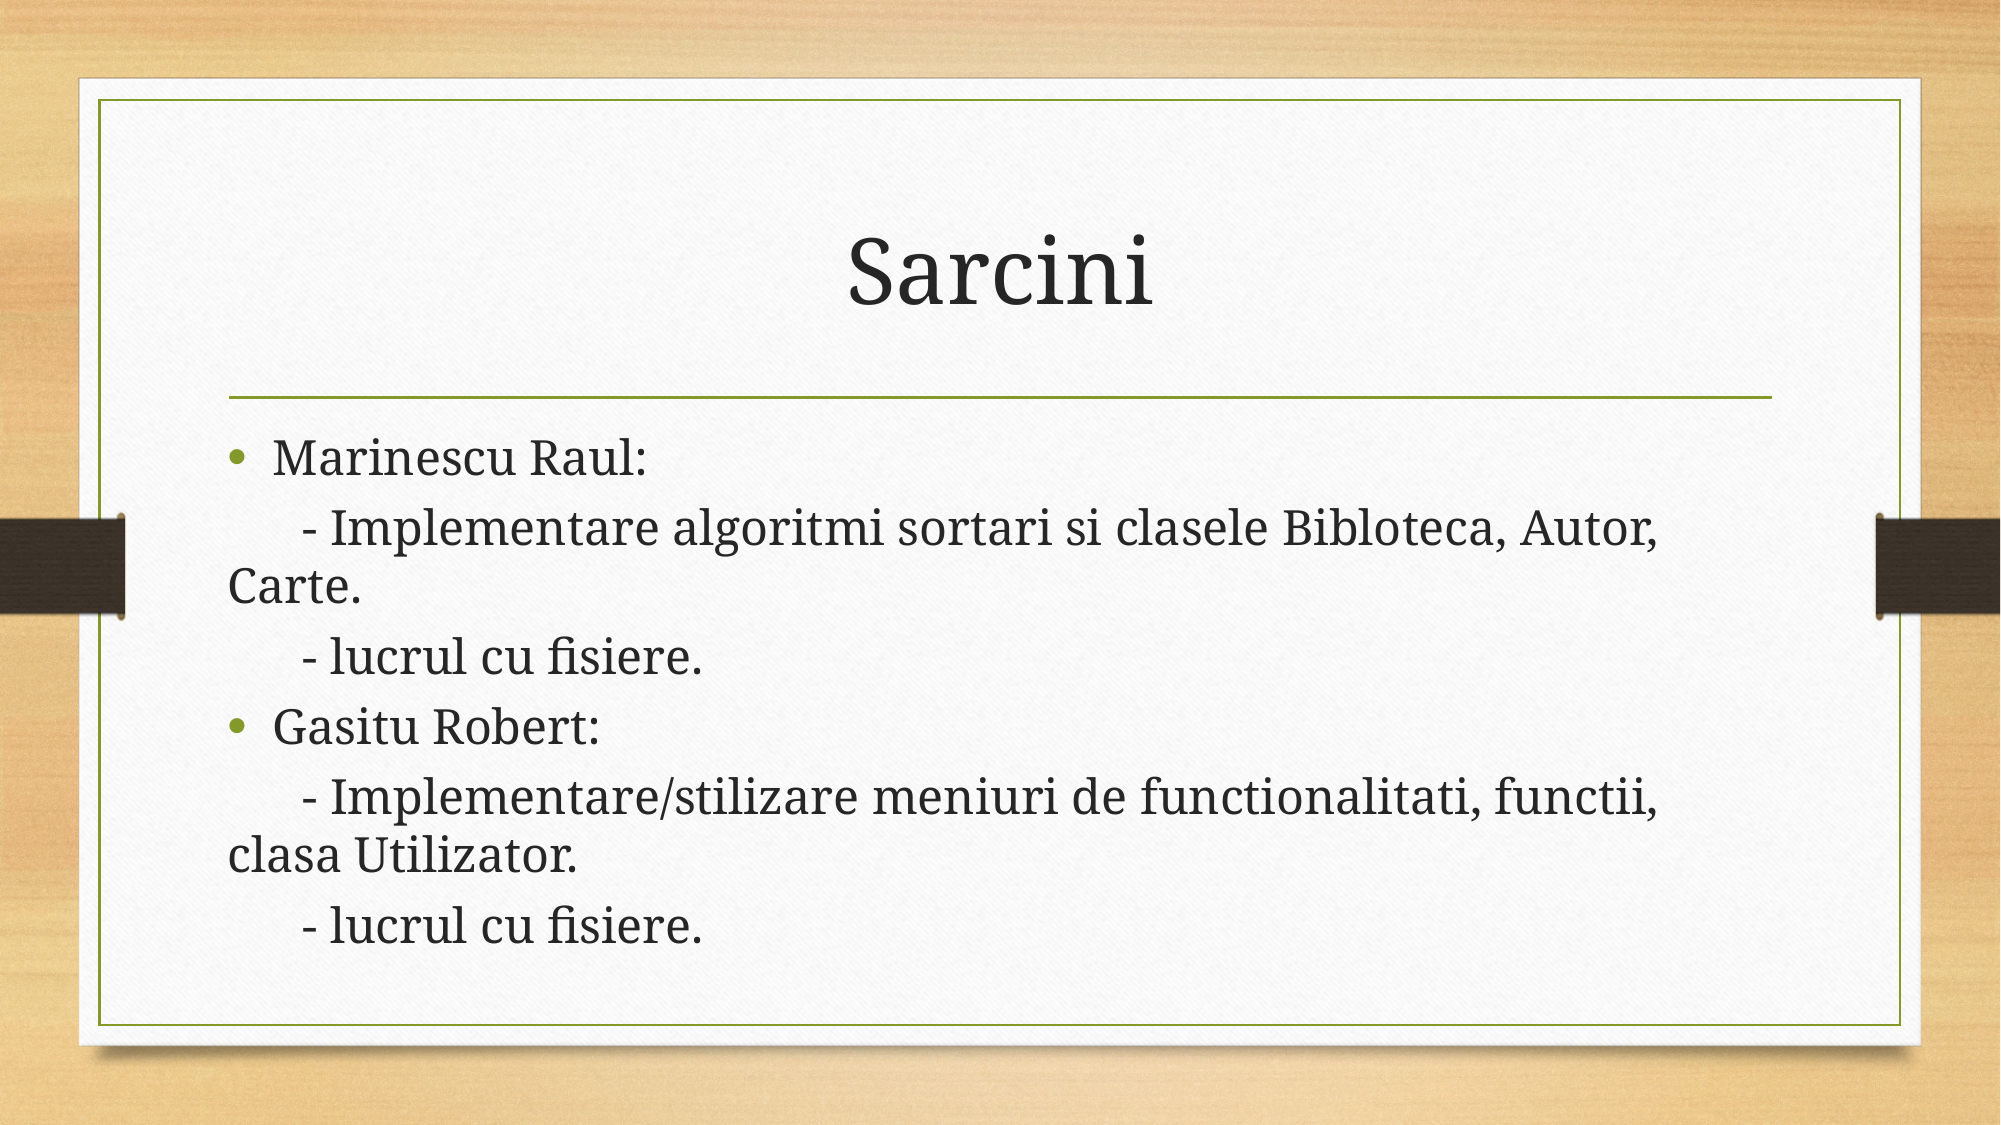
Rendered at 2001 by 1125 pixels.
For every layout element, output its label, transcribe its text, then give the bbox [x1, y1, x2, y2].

list Marinescu Raul: - Implementare algoritmi sortari si clasele Bibloteca, Autor, Carte. - lucrul cu fisiere. Gasitu Robert: - Implementare/stilizare meniuri de functionalitati, functii, clasa Utilizator. - lucrul cu fisiere. [212, 419, 1788, 964]
title Sarcini [212, 161, 1788, 376]
